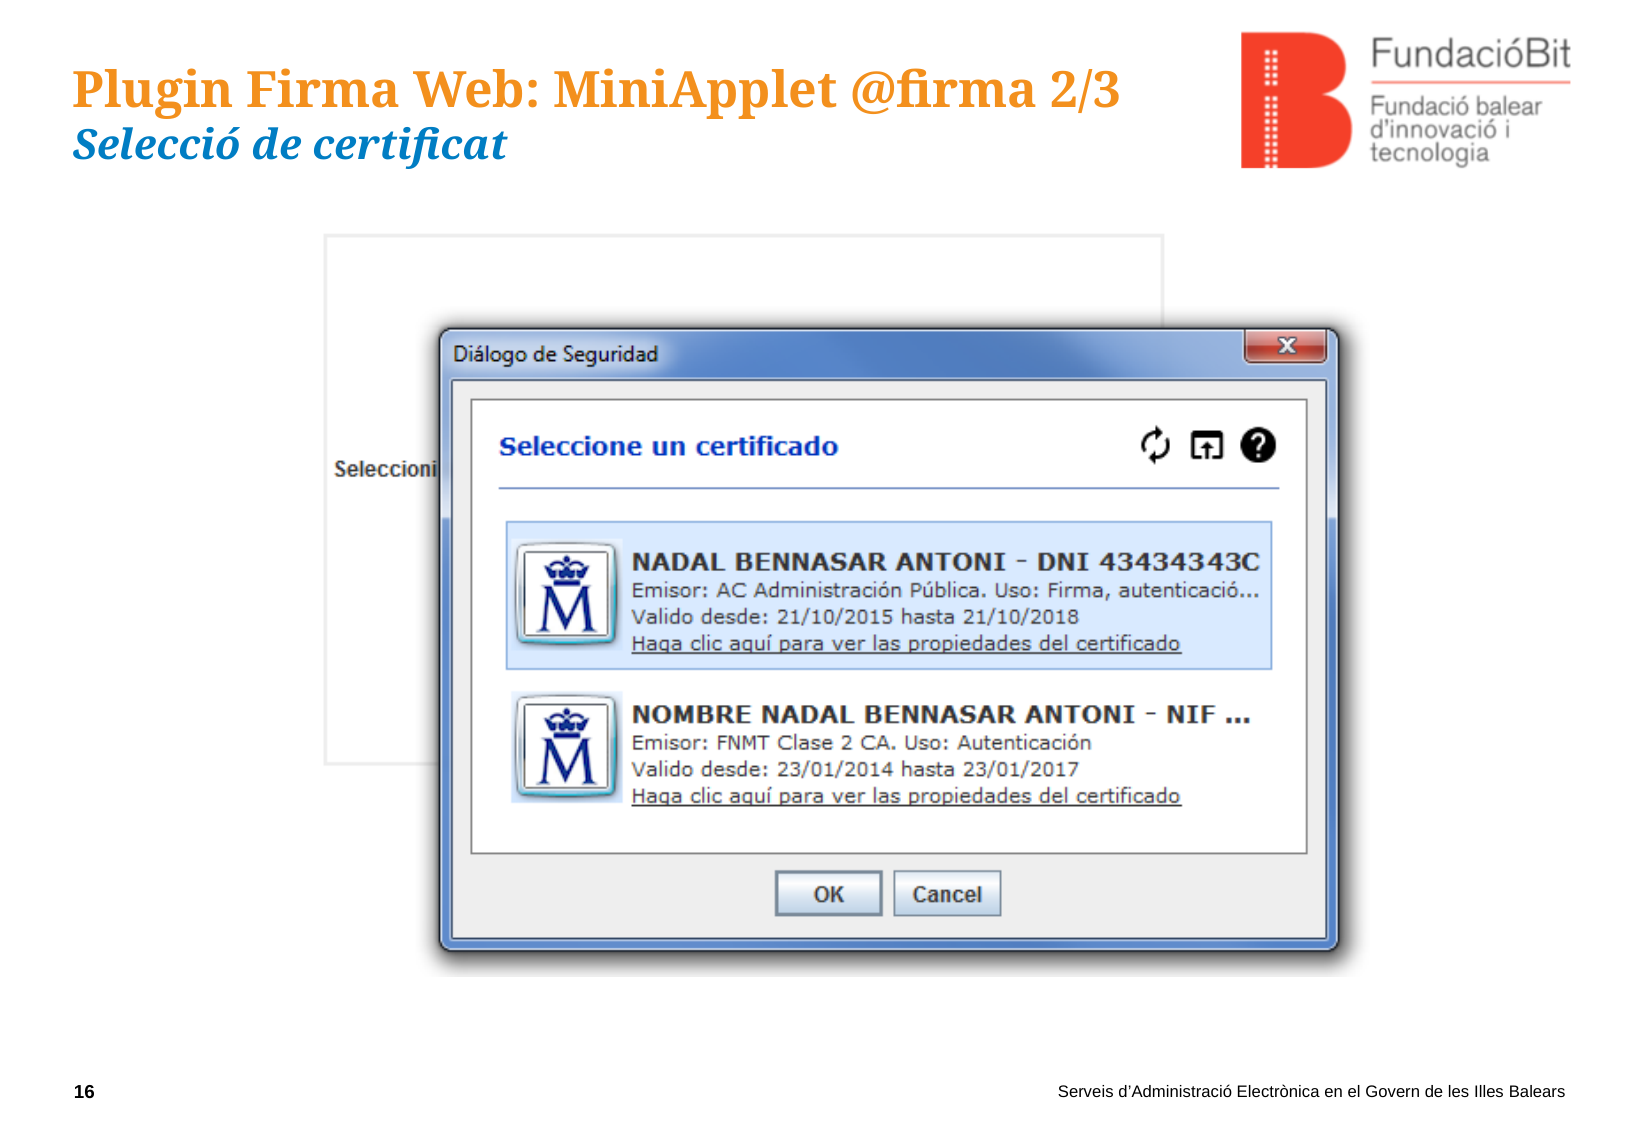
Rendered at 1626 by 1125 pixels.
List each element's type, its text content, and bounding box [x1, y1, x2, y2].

slide_number <número> [73, 1079, 125, 1104]
picture [1227, 24, 1602, 180]
picture [239, 181, 1393, 977]
text_box Plugin Firma Web: MiniApplet @firma 2/3 Selecció de certificat [72, 57, 1227, 161]
